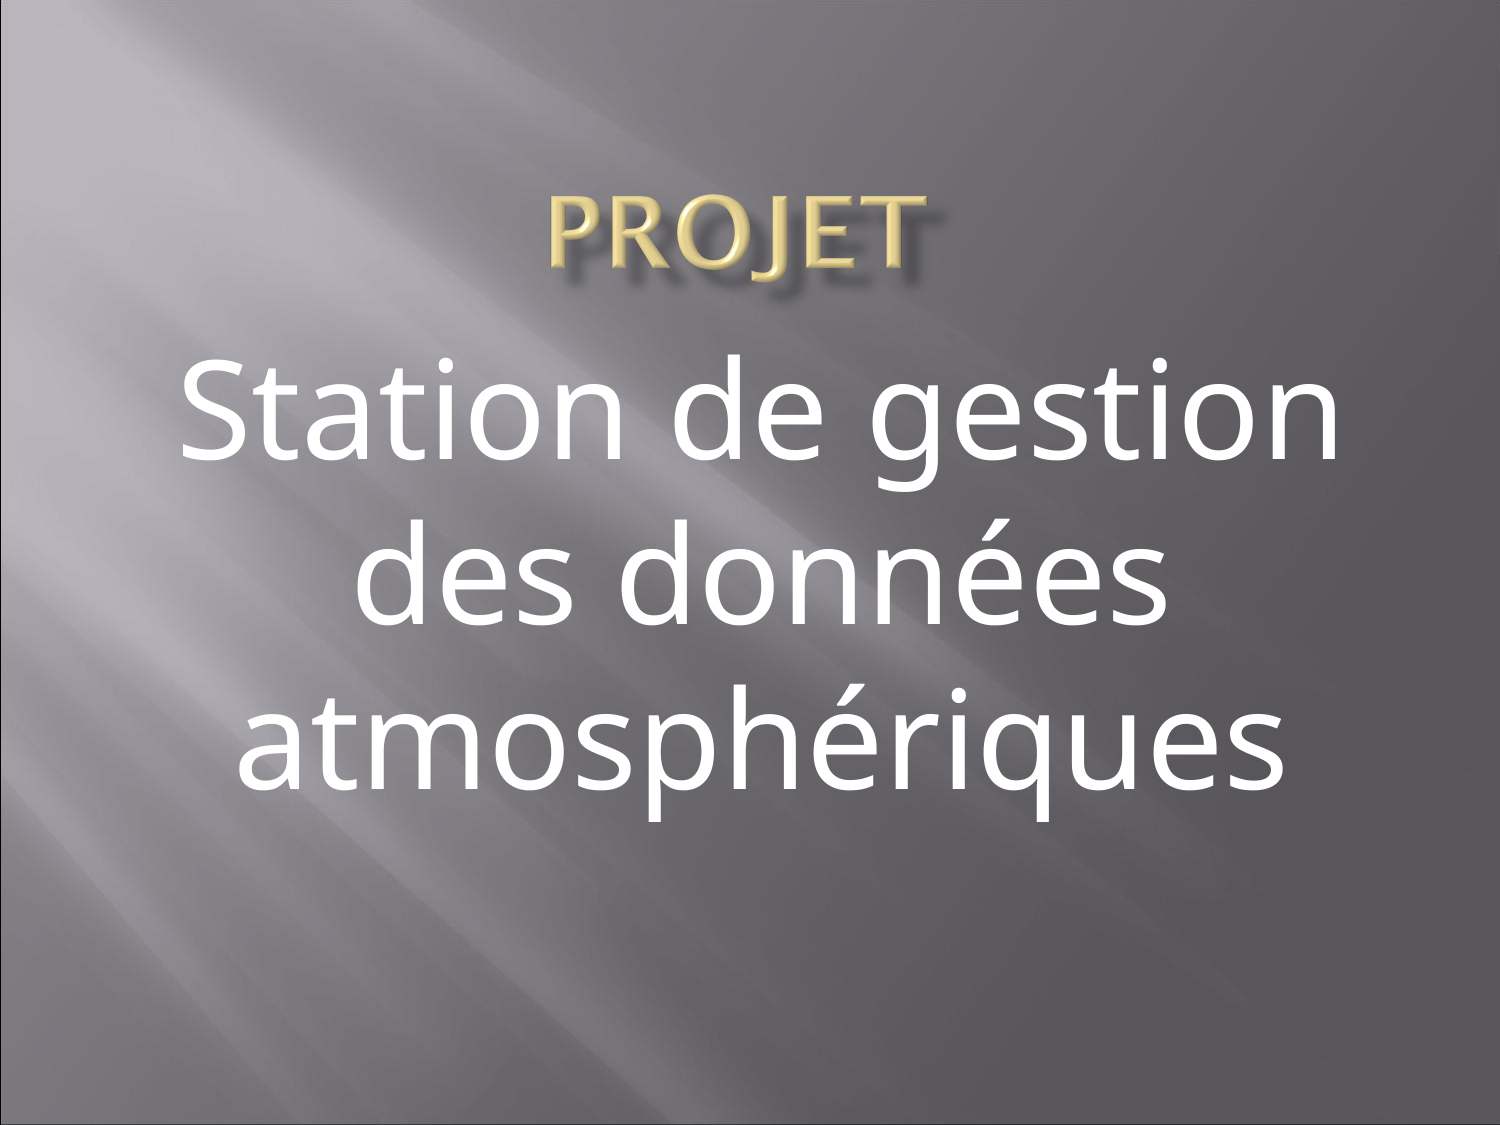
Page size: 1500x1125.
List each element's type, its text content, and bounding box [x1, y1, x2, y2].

picture [0, 0, 1500, 1125]
subtitle Station de gestion des données atmosphériques [100, 314, 1424, 1059]
